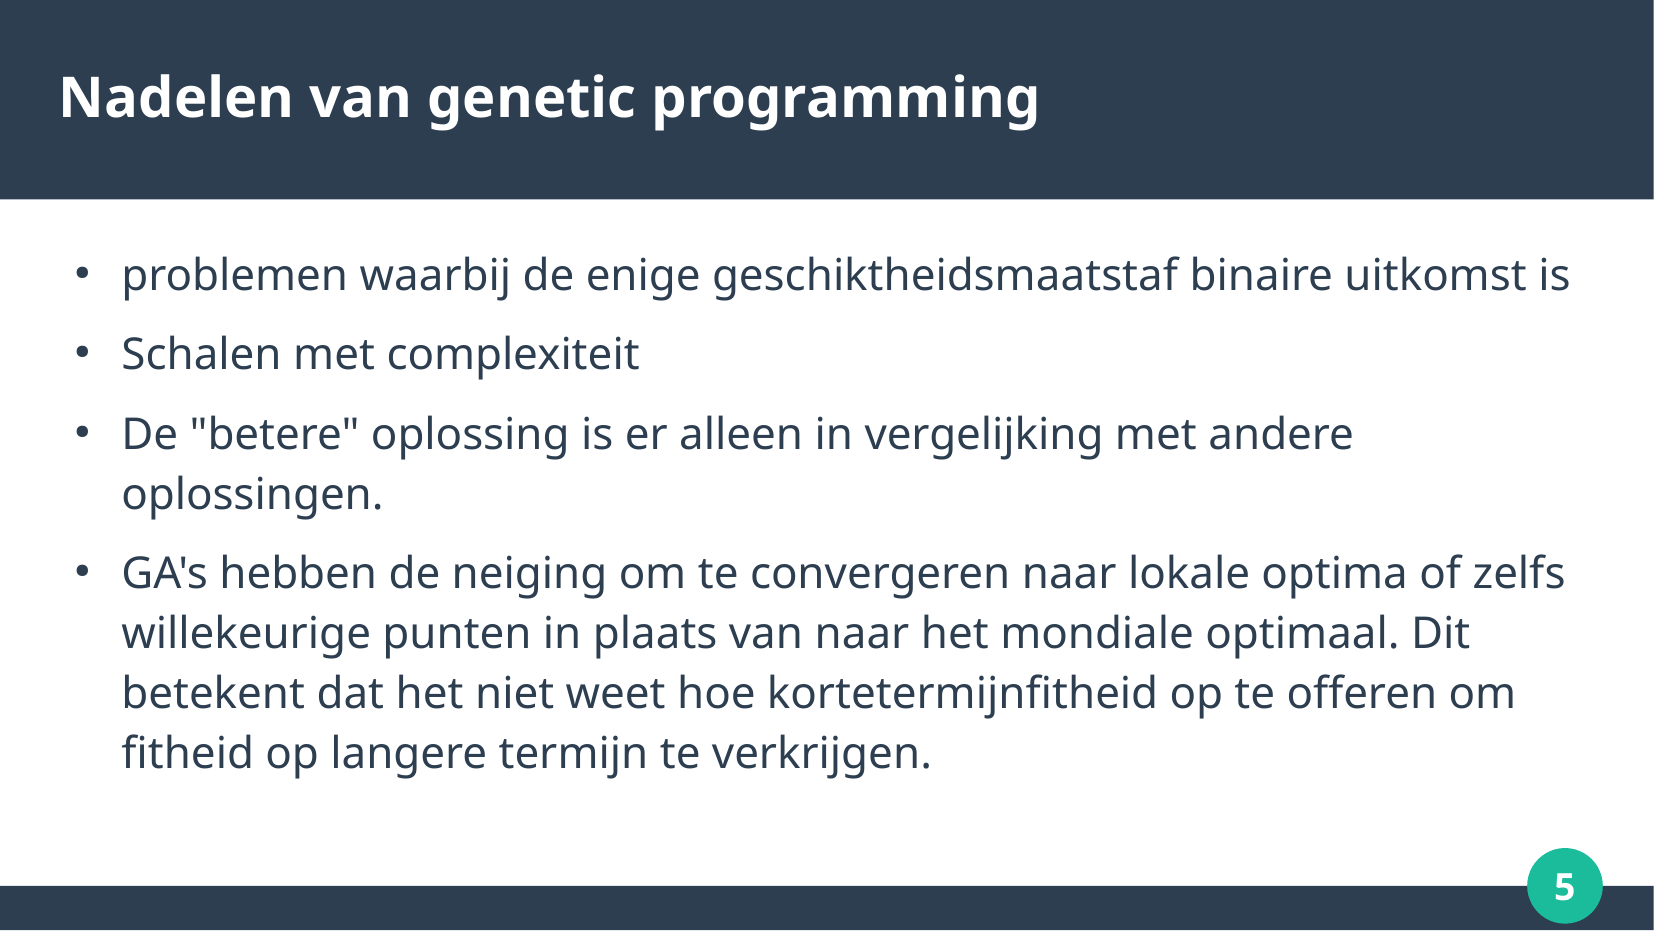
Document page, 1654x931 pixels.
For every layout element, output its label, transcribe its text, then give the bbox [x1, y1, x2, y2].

list problemen waarbij de enige geschiktheidsmaatstaf binaire uitkomst is Schalen met complexiteit De "betere" oplossing is er alleen in vergelijking met andere oplossingen. GA's hebben de neiging om te convergeren naar lokale optima of zelfs willekeurige punten in plaats van naar het mondiale optimaal. Dit betekent dat het niet weet hoe kortetermijnfitheid op te offeren om fitheid op langere termijn te verkrijgen. [59, 243, 1595, 826]
title Nadelen van genetic programming [59, 37, 1595, 155]
